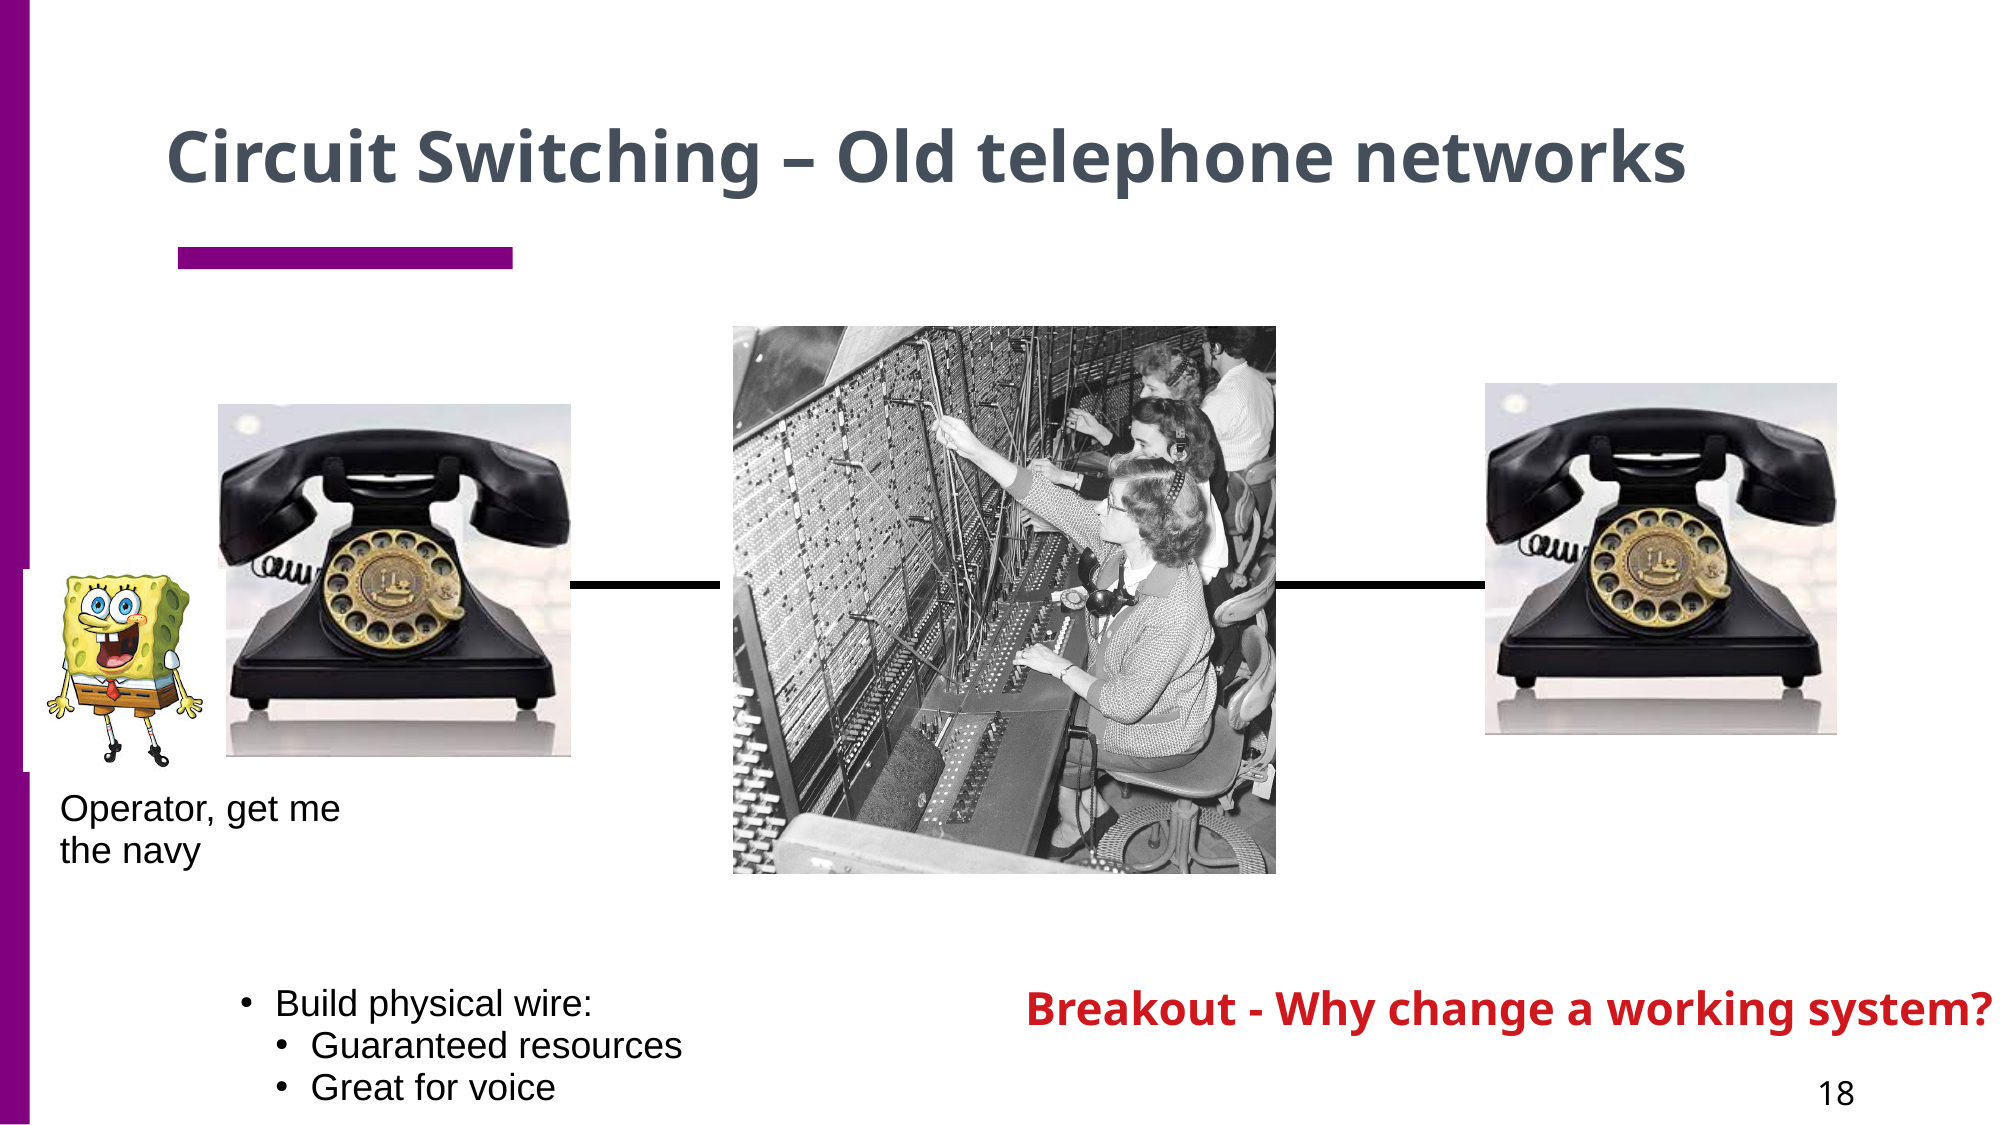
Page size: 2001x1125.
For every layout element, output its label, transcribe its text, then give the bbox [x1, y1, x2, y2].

picture [1485, 383, 1837, 736]
picture [733, 326, 1276, 874]
picture [23, 404, 571, 772]
text_box Operator, get me the navy [45, 780, 402, 879]
text_box Breakout - Why change a working system? [975, 969, 1975, 1040]
text_box Build physical wire: Guaranteed resources Great for voice [225, 975, 698, 1116]
text_box Circuit Switching – Old telephone networks [151, 0, 1849, 212]
